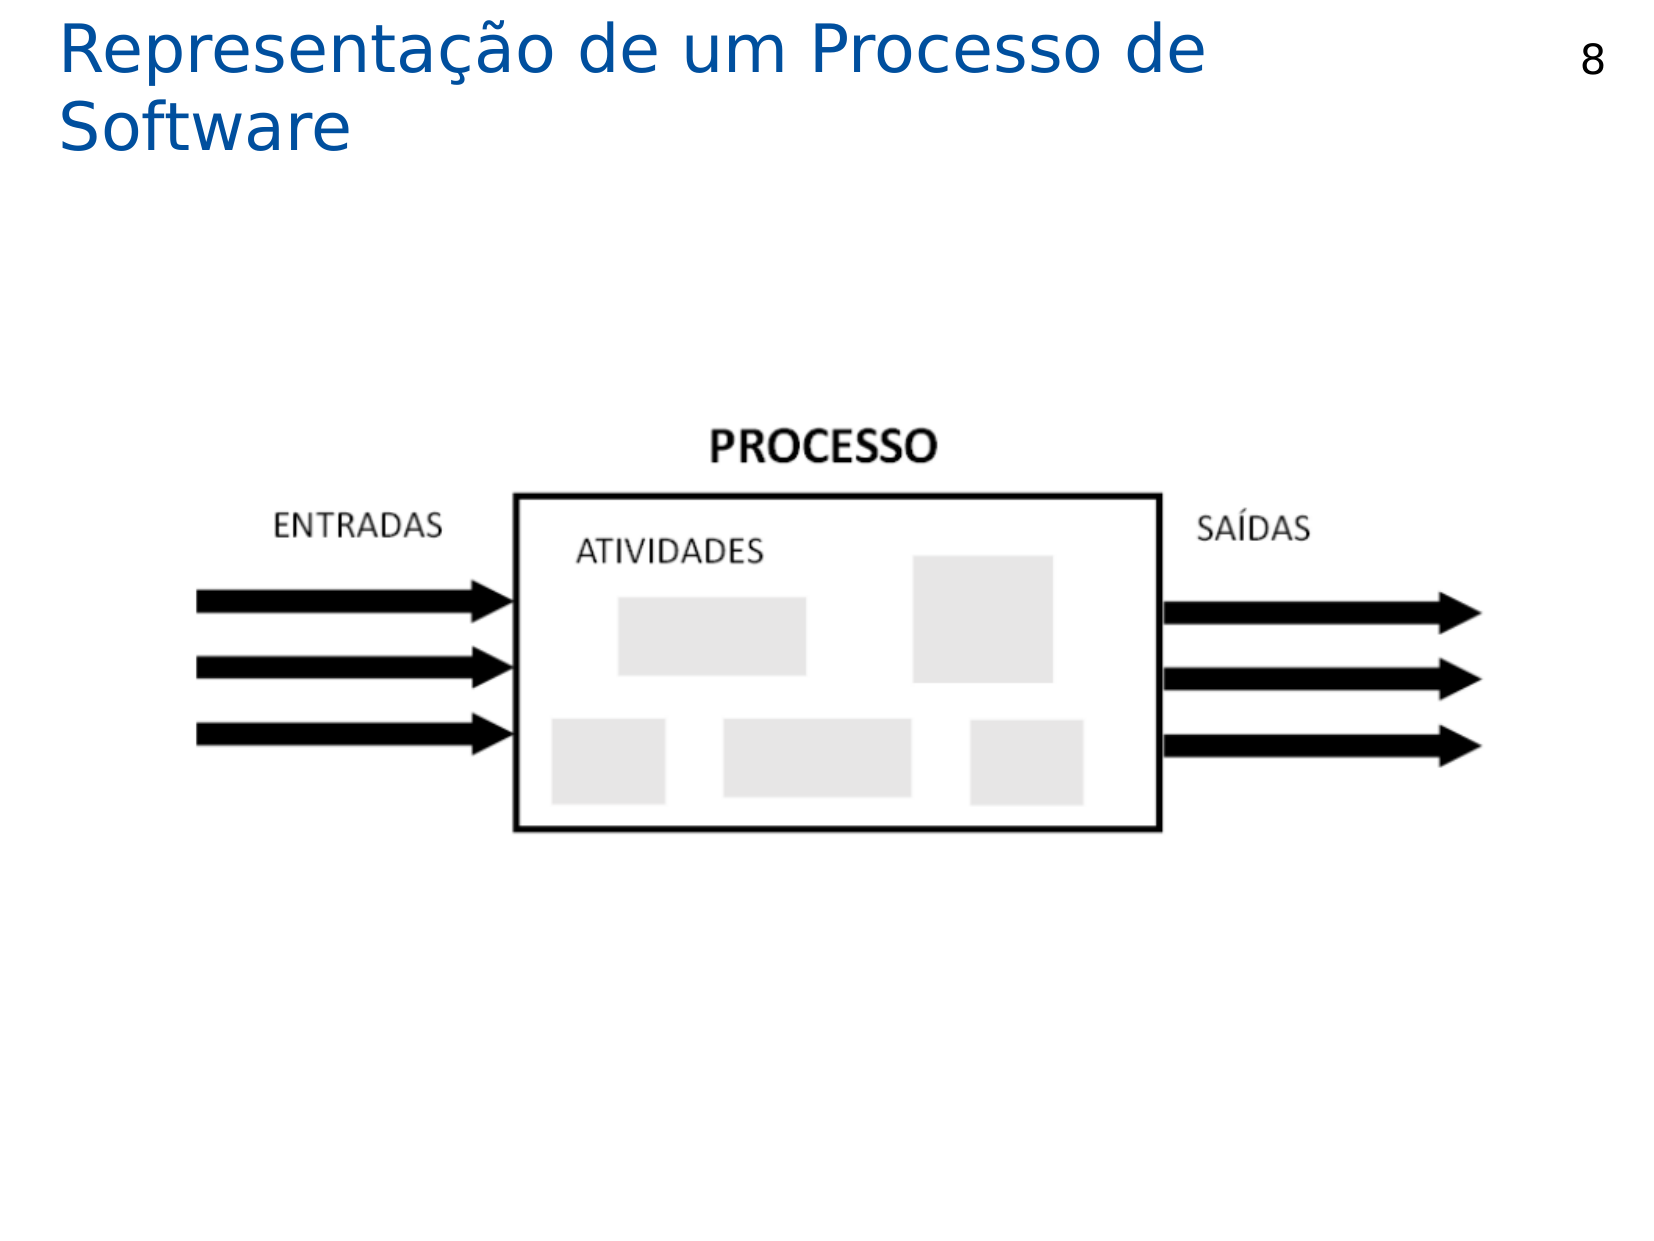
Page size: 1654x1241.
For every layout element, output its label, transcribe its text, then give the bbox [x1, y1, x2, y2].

picture [184, 425, 1491, 843]
title Representação de um Processo de Software [59, 10, 1506, 167]
